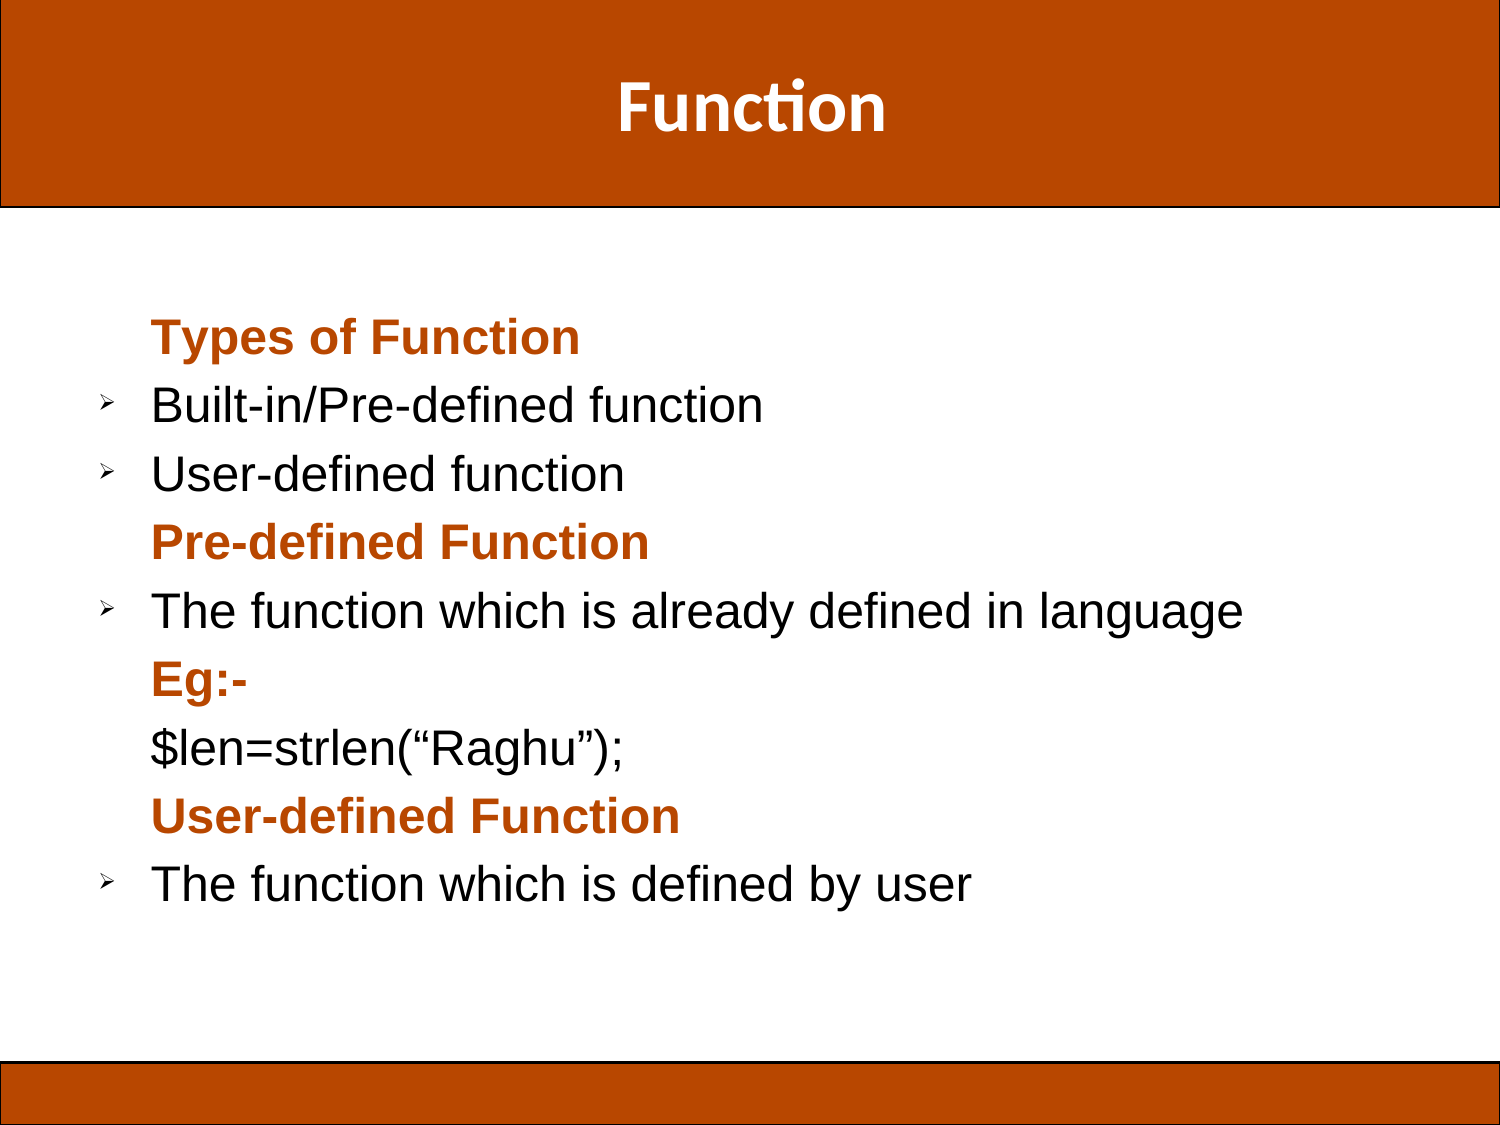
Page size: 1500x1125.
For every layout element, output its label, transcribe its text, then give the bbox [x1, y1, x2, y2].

list Types of Function Built-in/Pre-defined function User-defined function Pre-defined Function The function which is already defined in language Eg:- $len=strlen(“Raghu”); User-defined Function The function which is defined by user [39, 313, 1420, 987]
text_box Function [295, 66, 1211, 154]
